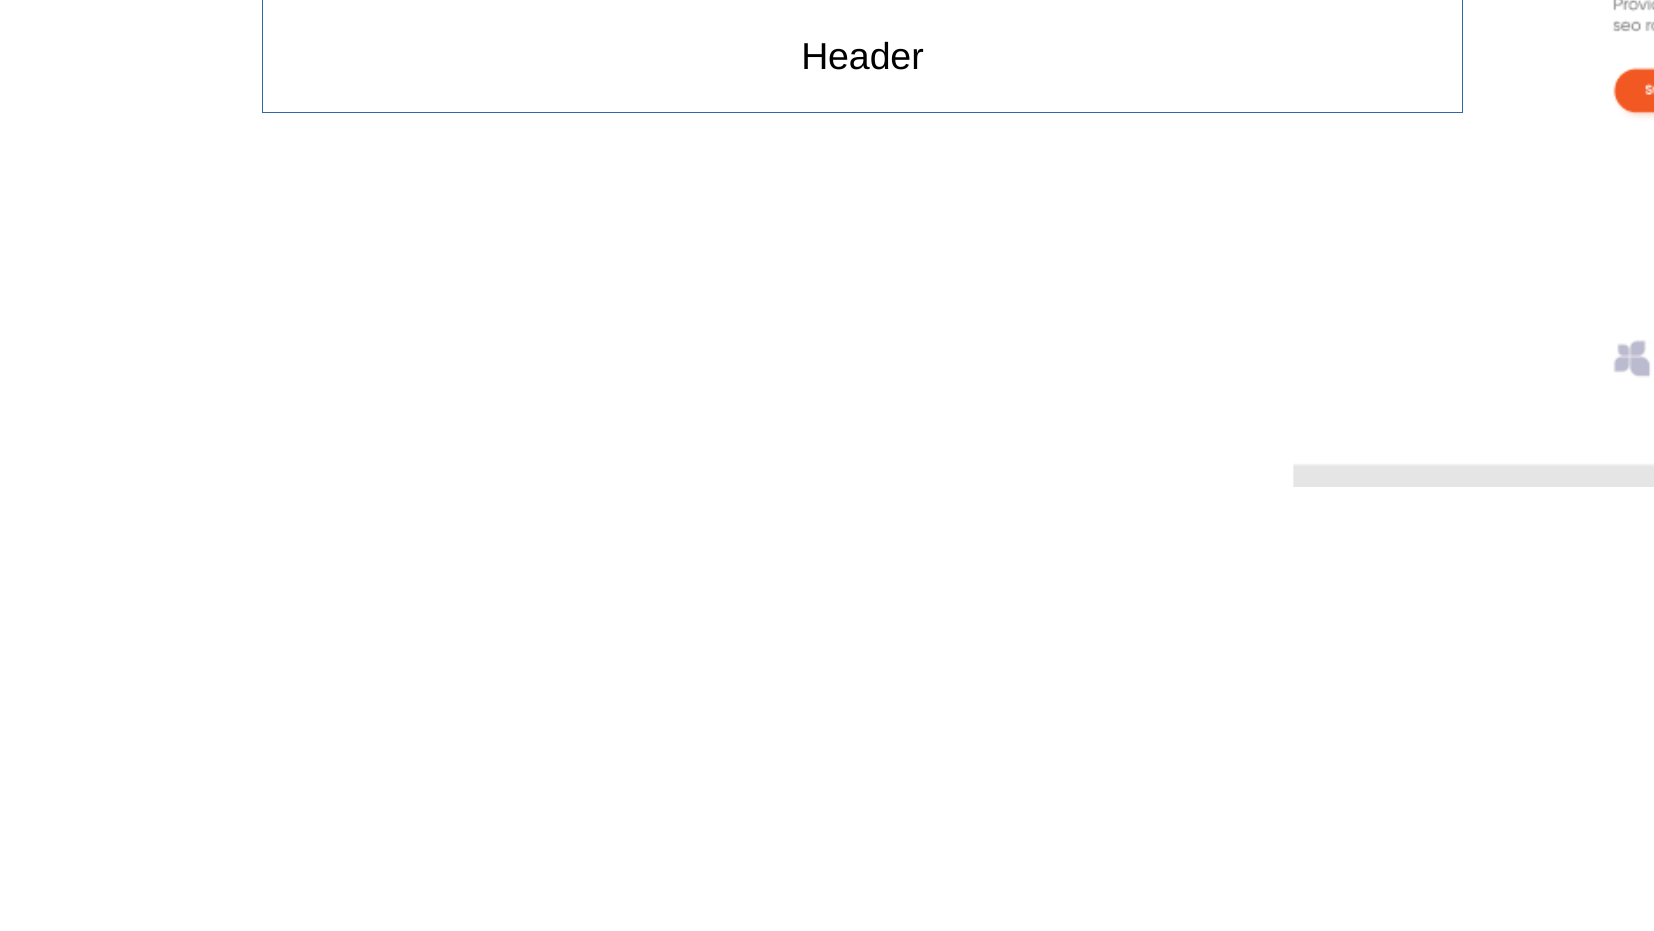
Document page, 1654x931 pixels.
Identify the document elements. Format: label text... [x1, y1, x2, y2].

picture [1293, 0, 1654, 487]
text_box Header [262, 0, 1463, 113]
